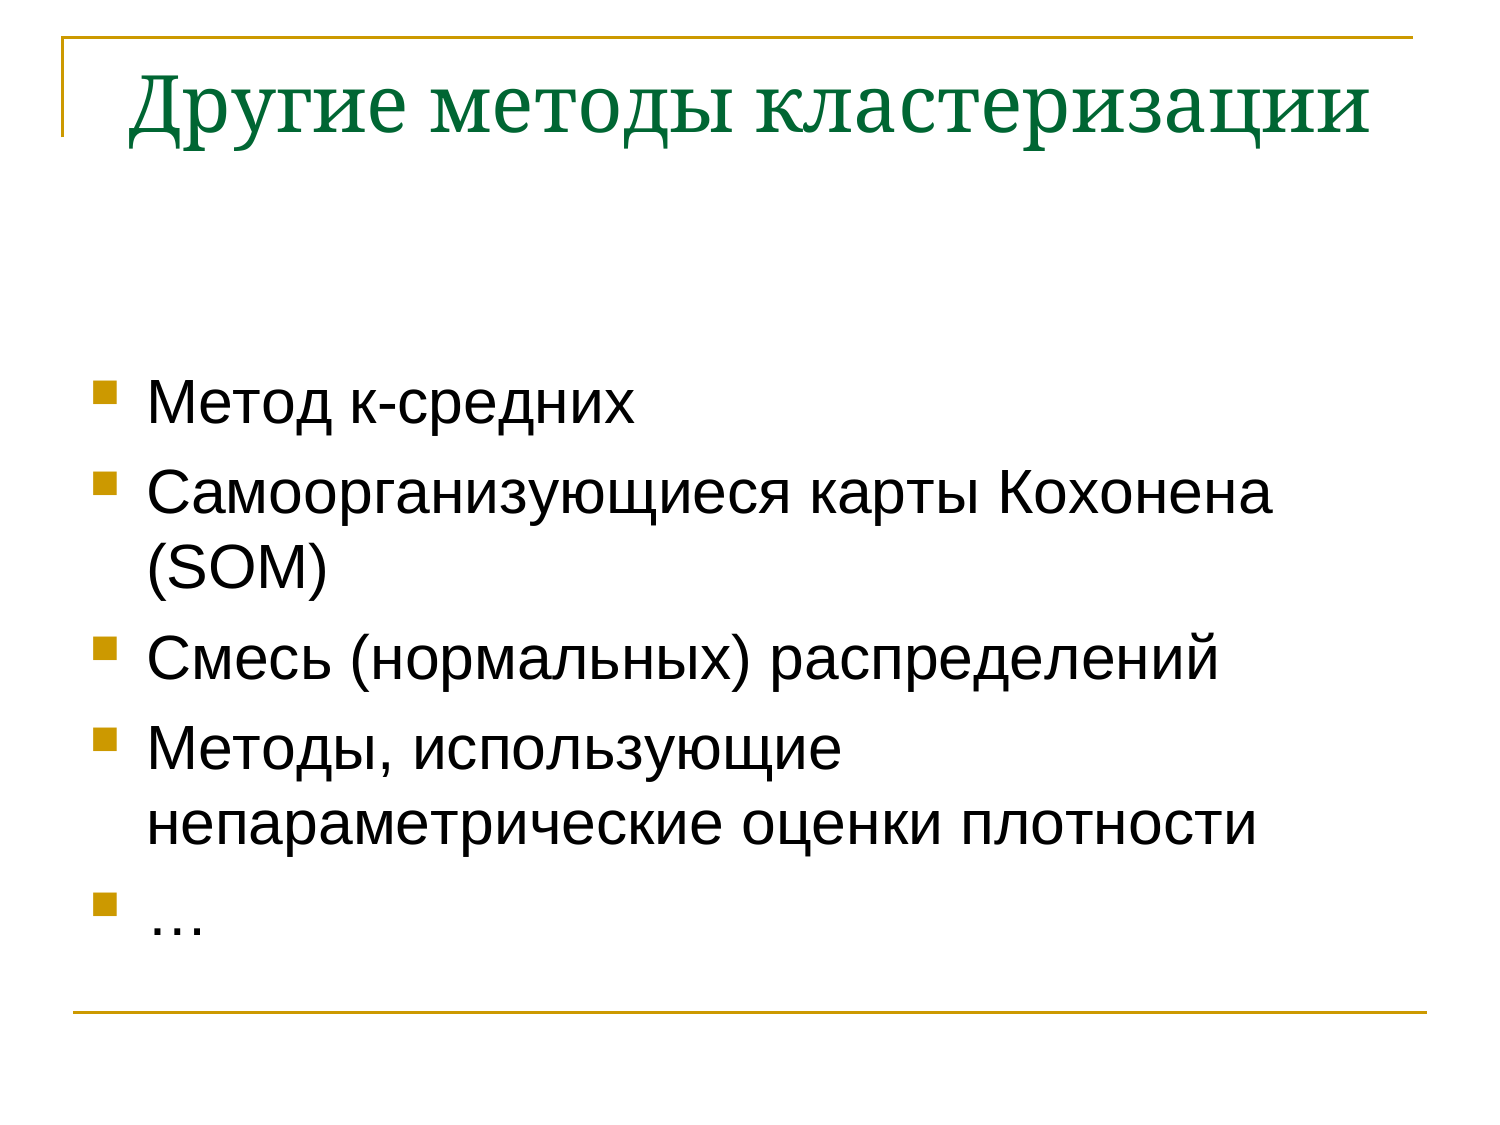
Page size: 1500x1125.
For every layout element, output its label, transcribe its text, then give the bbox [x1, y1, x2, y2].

list Метод к-средних Самоорганизующиеся карты Кохонена (SOM) Смесь (нормальных) распределений Методы, использующие непараметрические оценки плотности … [75, 262, 1426, 1006]
title Другие методы кластеризации [75, 45, 1426, 233]
